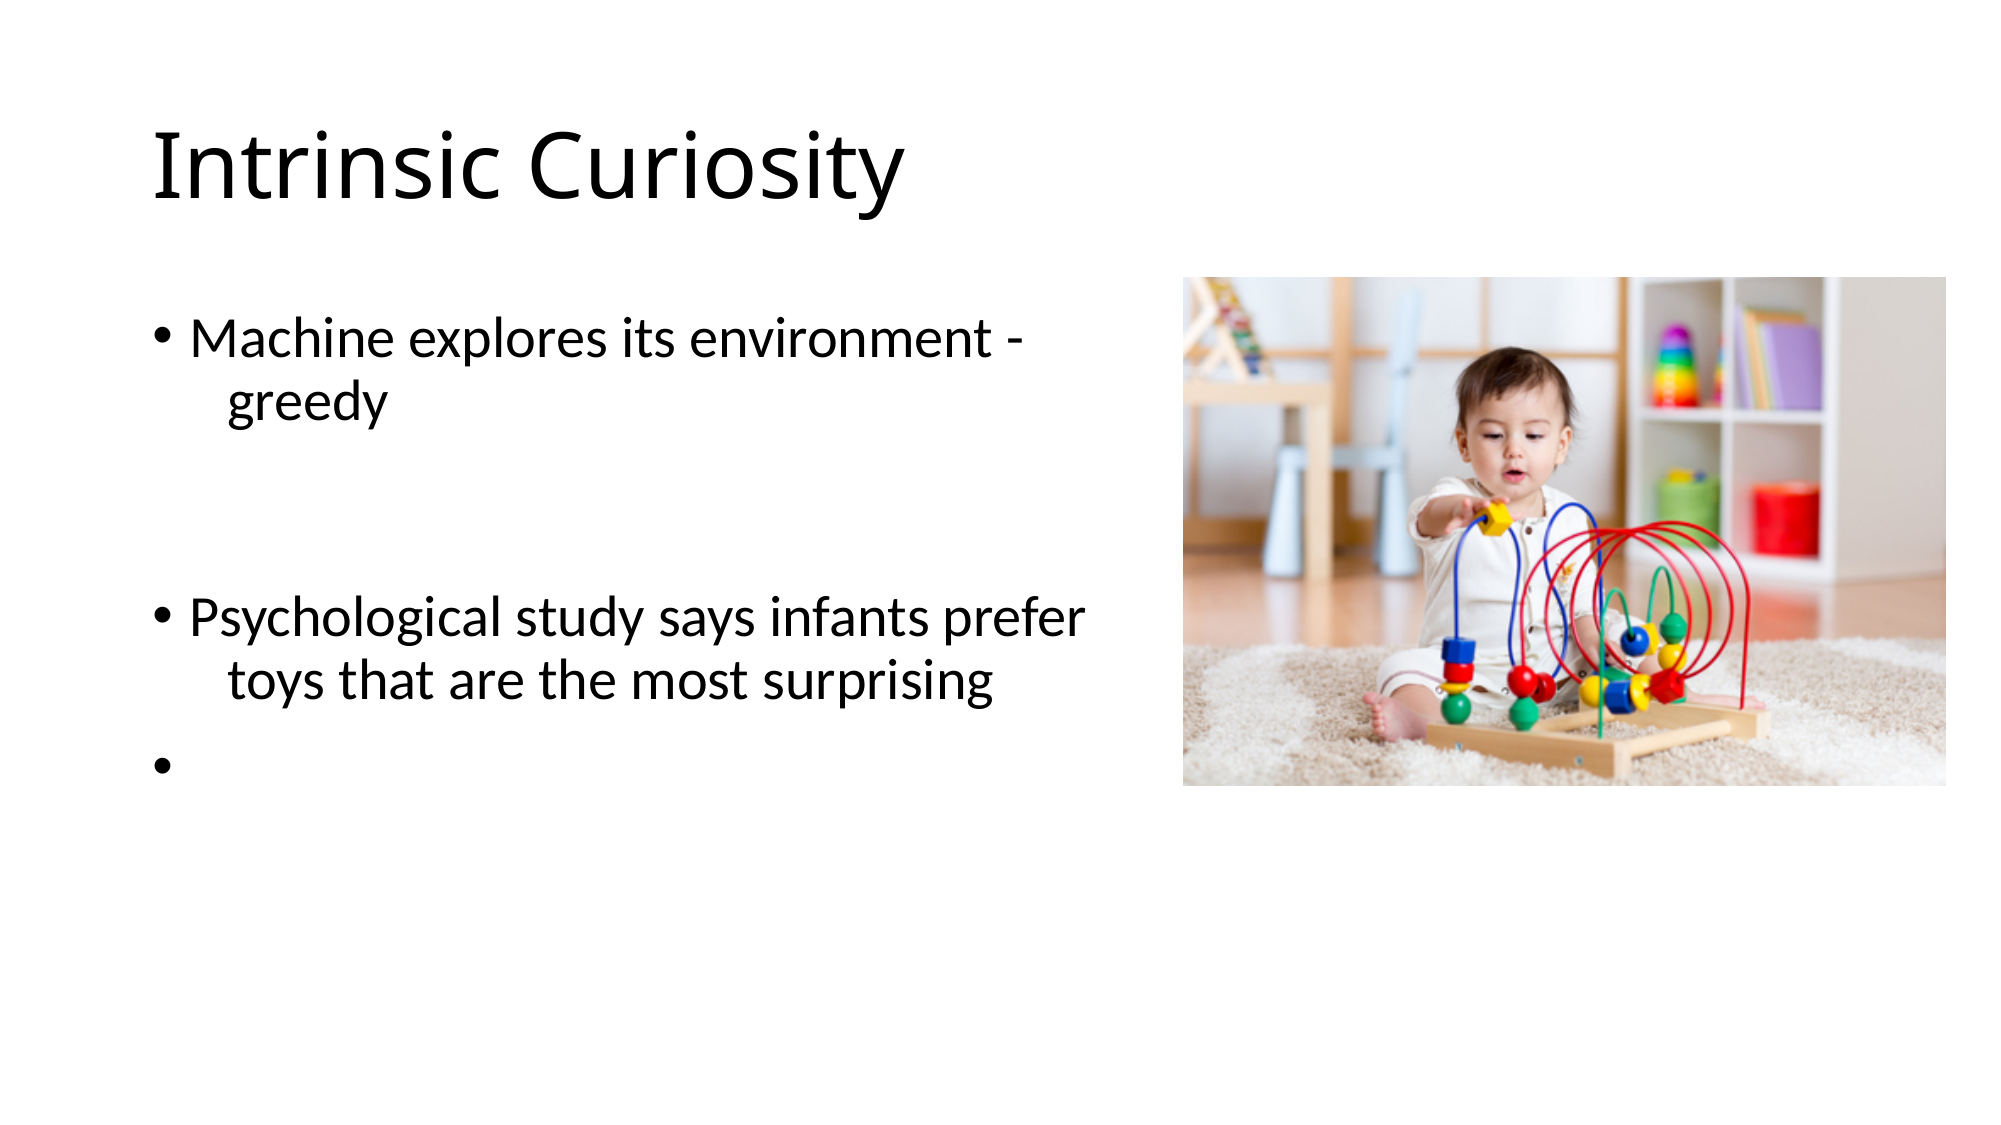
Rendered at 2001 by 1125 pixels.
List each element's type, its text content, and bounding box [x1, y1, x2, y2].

title Intrinsic Curiosity [137, 59, 1863, 278]
list Machine explores its environment - greedy Psychological study says infants prefer toys that are the most surprising [137, 299, 1134, 1014]
picture [1183, 277, 1946, 786]
